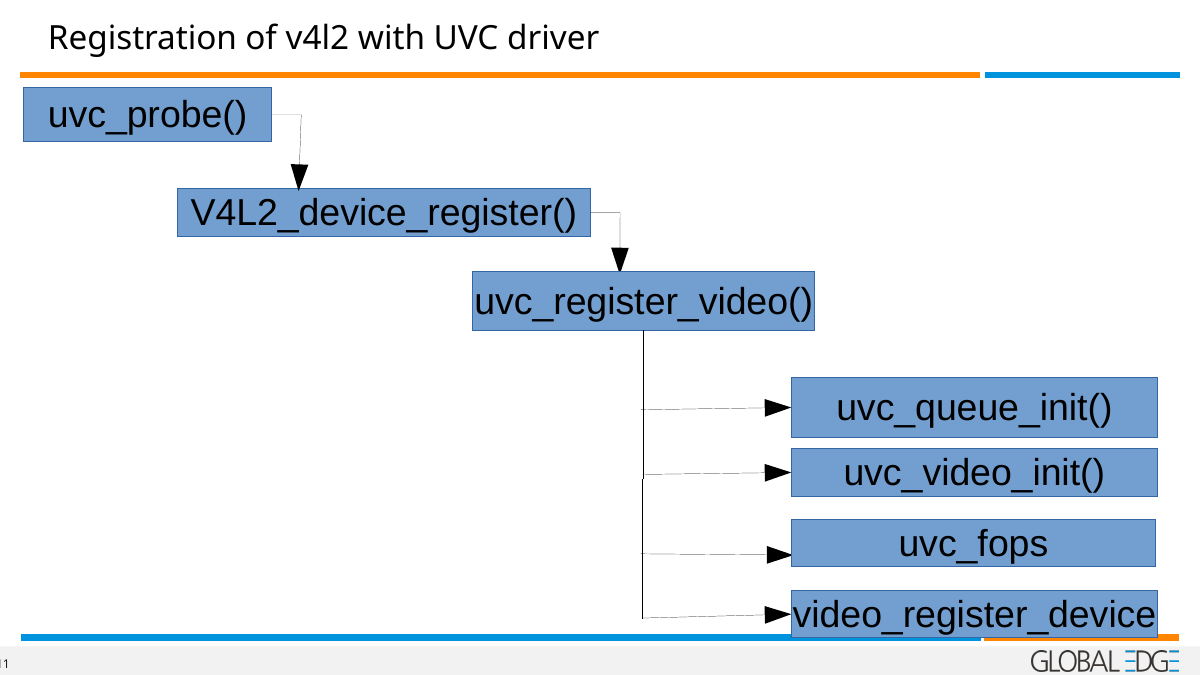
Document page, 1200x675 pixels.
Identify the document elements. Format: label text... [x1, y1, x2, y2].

text_box uvc_register_video() [472, 271, 815, 331]
text_box uvc_queue_init() [791, 377, 1158, 438]
text_box uvc_video_init() [791, 448, 1158, 497]
text_box video_register_device [791, 590, 1158, 638]
text_box uvc_fops [791, 519, 1156, 567]
title Registration of v4l2 with UVC driver [12, 9, 1088, 63]
text_box V4L2_device_register() [177, 188, 591, 237]
picture [1031, 650, 1179, 672]
text_box uvc_probe() [23, 87, 272, 142]
